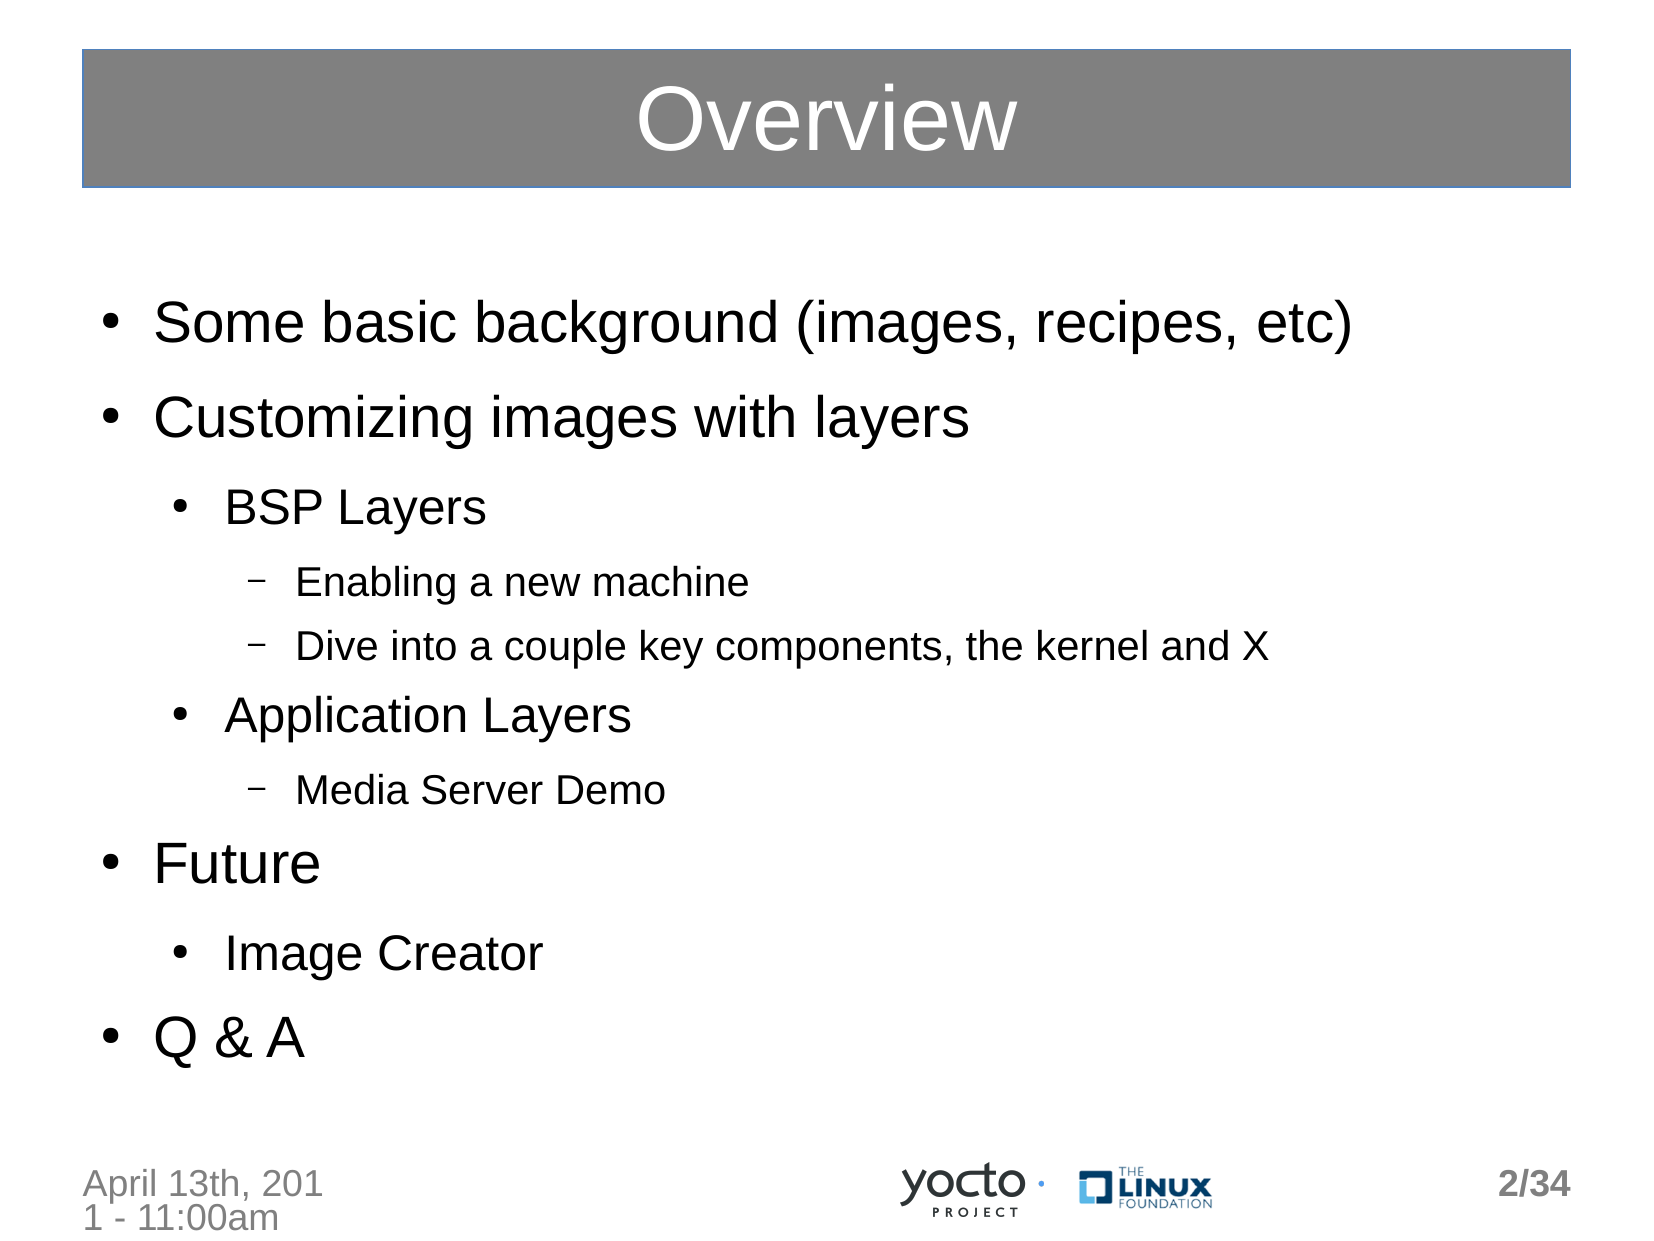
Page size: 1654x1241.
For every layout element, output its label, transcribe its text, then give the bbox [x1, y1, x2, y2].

picture [900, 1162, 1044, 1217]
title Overview [82, 49, 1571, 188]
list Some basic background (images, recipes, etc) Customizing images with layers BSP Layers Enabling a new machine Dive into a couple key components, the kernel and X Application Layers Media Server Demo Future Image Creator Q & A [82, 290, 1571, 1109]
picture [1075, 1162, 1215, 1211]
